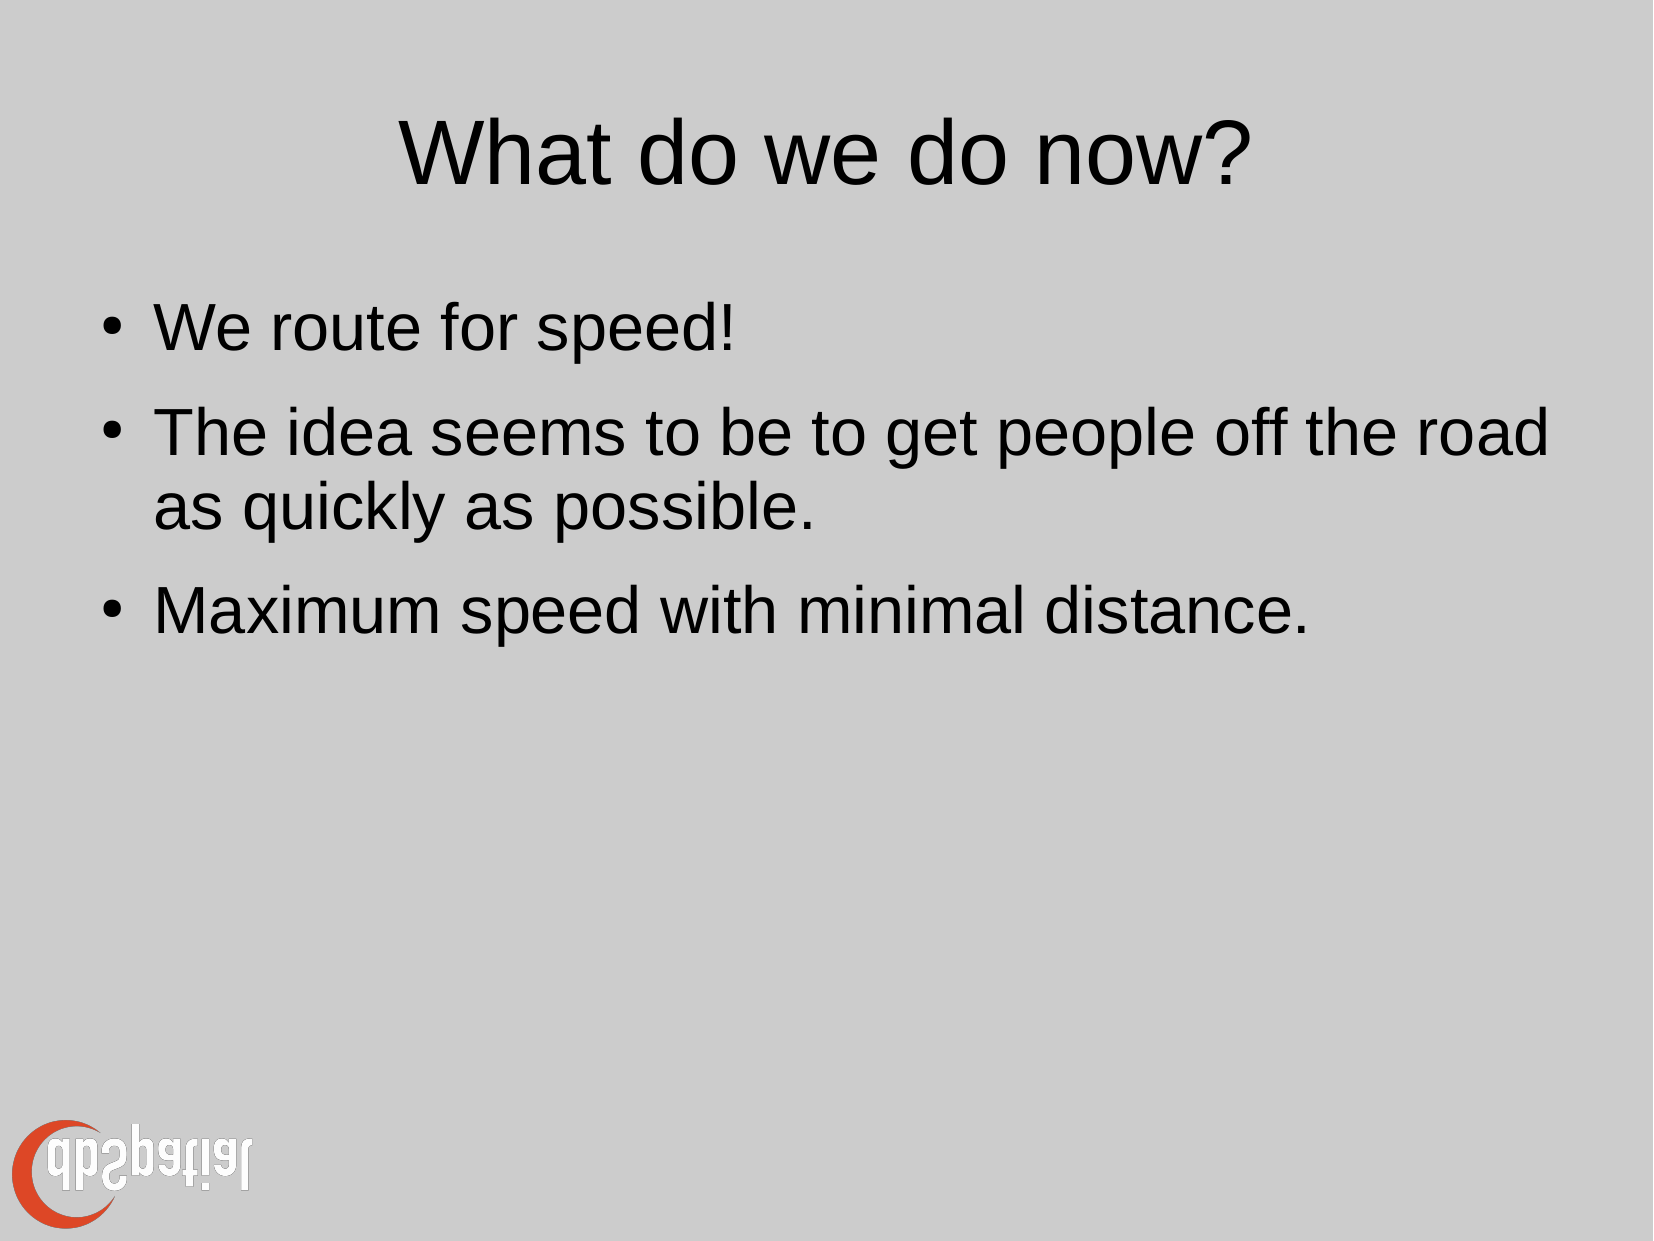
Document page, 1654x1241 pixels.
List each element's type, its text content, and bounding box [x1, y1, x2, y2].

list We route for speed! The idea seems to be to get people off the road as quickly as possible. Maximum speed with minimal distance. [82, 290, 1571, 1010]
picture [9, 1118, 255, 1231]
title What do we do now? [82, 49, 1571, 257]
